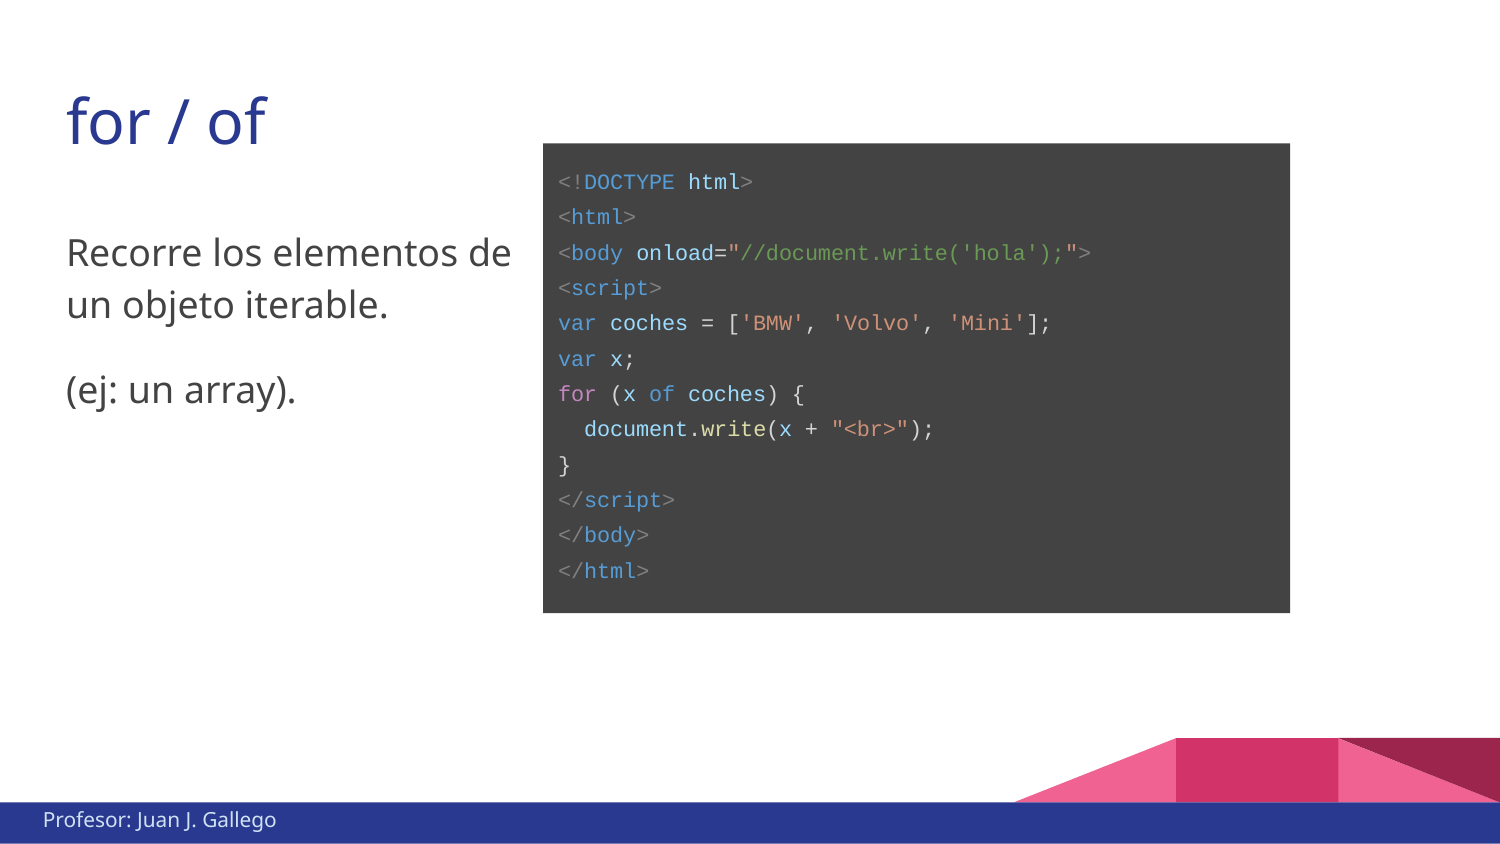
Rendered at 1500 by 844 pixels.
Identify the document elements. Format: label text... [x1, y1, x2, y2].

list Recorre los elementos de un objeto iterable. (ej: un array). [51, 207, 543, 422]
title for / of [51, 67, 310, 167]
text_box <!DOCTYPE html> <html> <body onload="//document.write('hola');"> <script> var coches = ['BMW', 'Volvo', 'Mini']; var x; for (x of coches) { document.write(x + "<br>"); } </script> </body> </html> [543, 143, 1291, 614]
